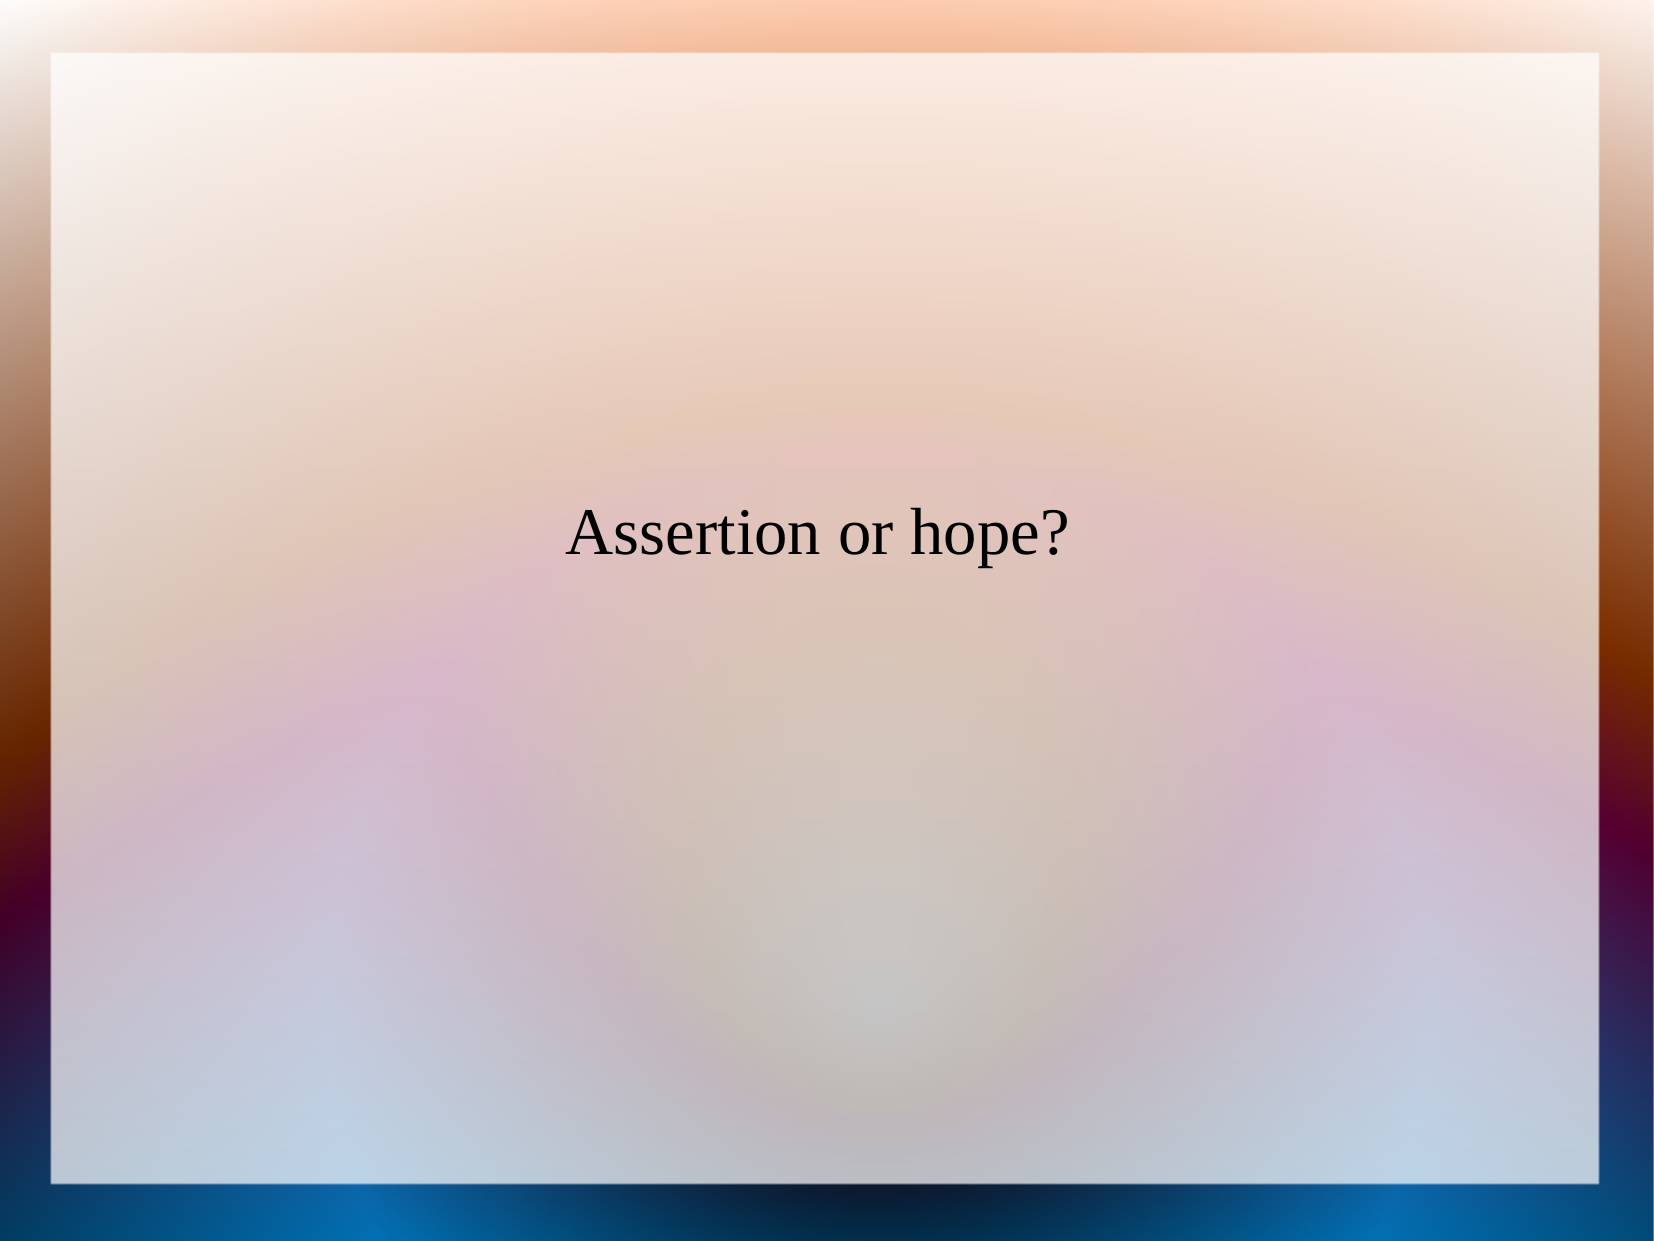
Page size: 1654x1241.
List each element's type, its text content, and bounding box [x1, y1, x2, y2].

subtitle Assertion or hope? [82, 55, 1571, 1010]
picture [0, 0, 1654, 1241]
